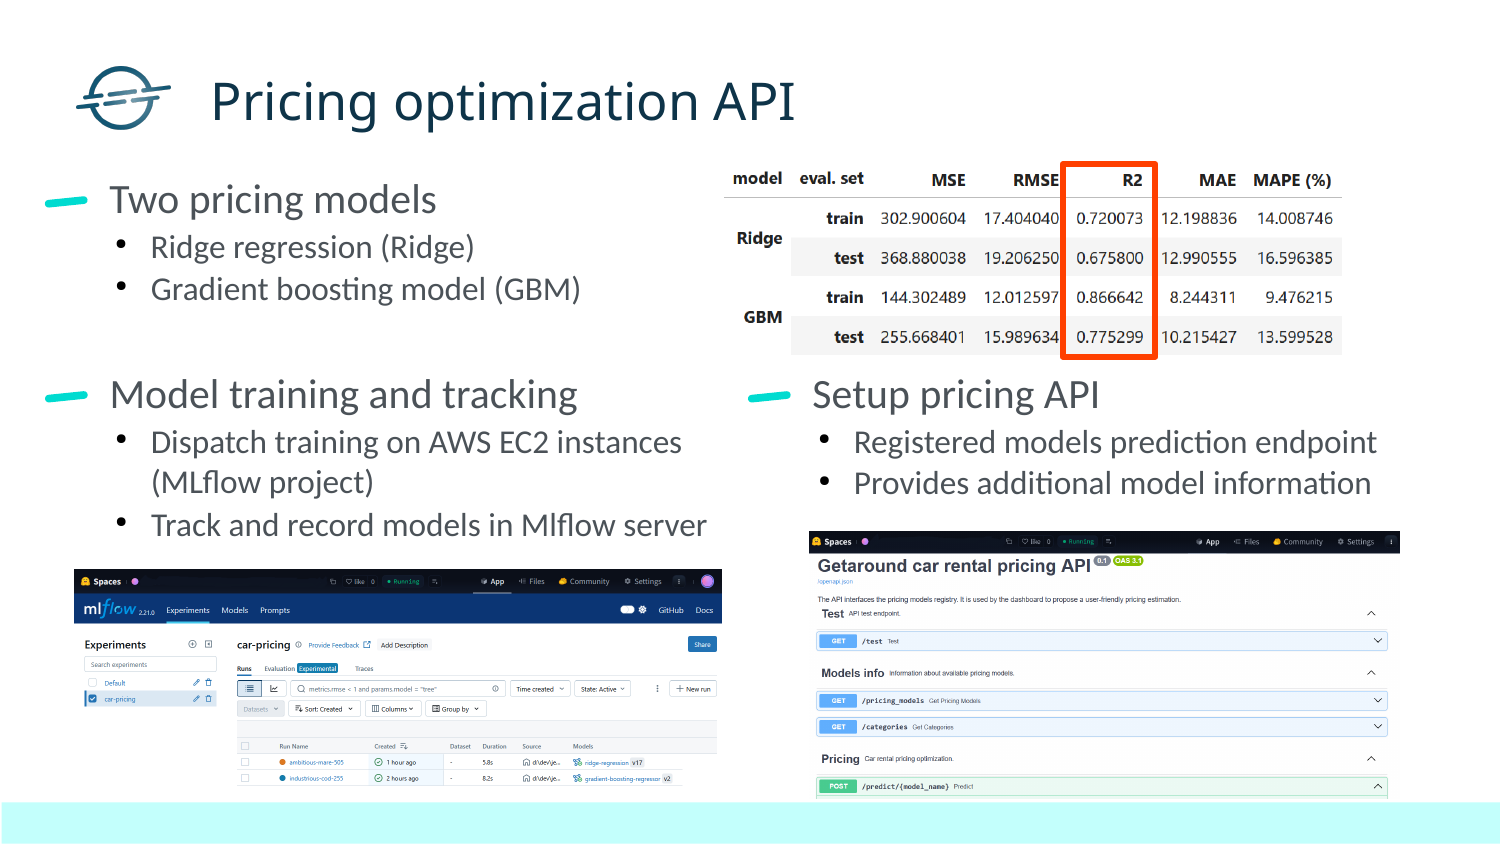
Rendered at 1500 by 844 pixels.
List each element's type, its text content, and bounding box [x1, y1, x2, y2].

text_box [747, 391, 791, 403]
title Gradient boosting model (GBM) [100, 251, 641, 311]
text_box [44, 196, 88, 208]
picture [74, 569, 722, 791]
picture [723, 164, 1062, 357]
picture [76, 66, 171, 130]
title Provides additional model information [803, 446, 1415, 511]
text_box [1062, 164, 1156, 357]
title Two pricing models [94, 157, 623, 230]
picture [809, 531, 1400, 799]
picture [1156, 164, 1345, 357]
title Track and record models in Mlflow server [100, 487, 729, 553]
title Setup pricing API [797, 357, 1326, 440]
text_box [45, 391, 88, 403]
title Pricing optimization API [195, 53, 943, 141]
title Ridge regression (Ridge) [100, 210, 574, 251]
title Registered models prediction endpoint [803, 405, 1415, 446]
text_box [1, 802, 1500, 844]
title Model training and tracking [94, 351, 623, 440]
title Dispatch training on AWS EC2 instances (MLflow project) [100, 405, 712, 487]
